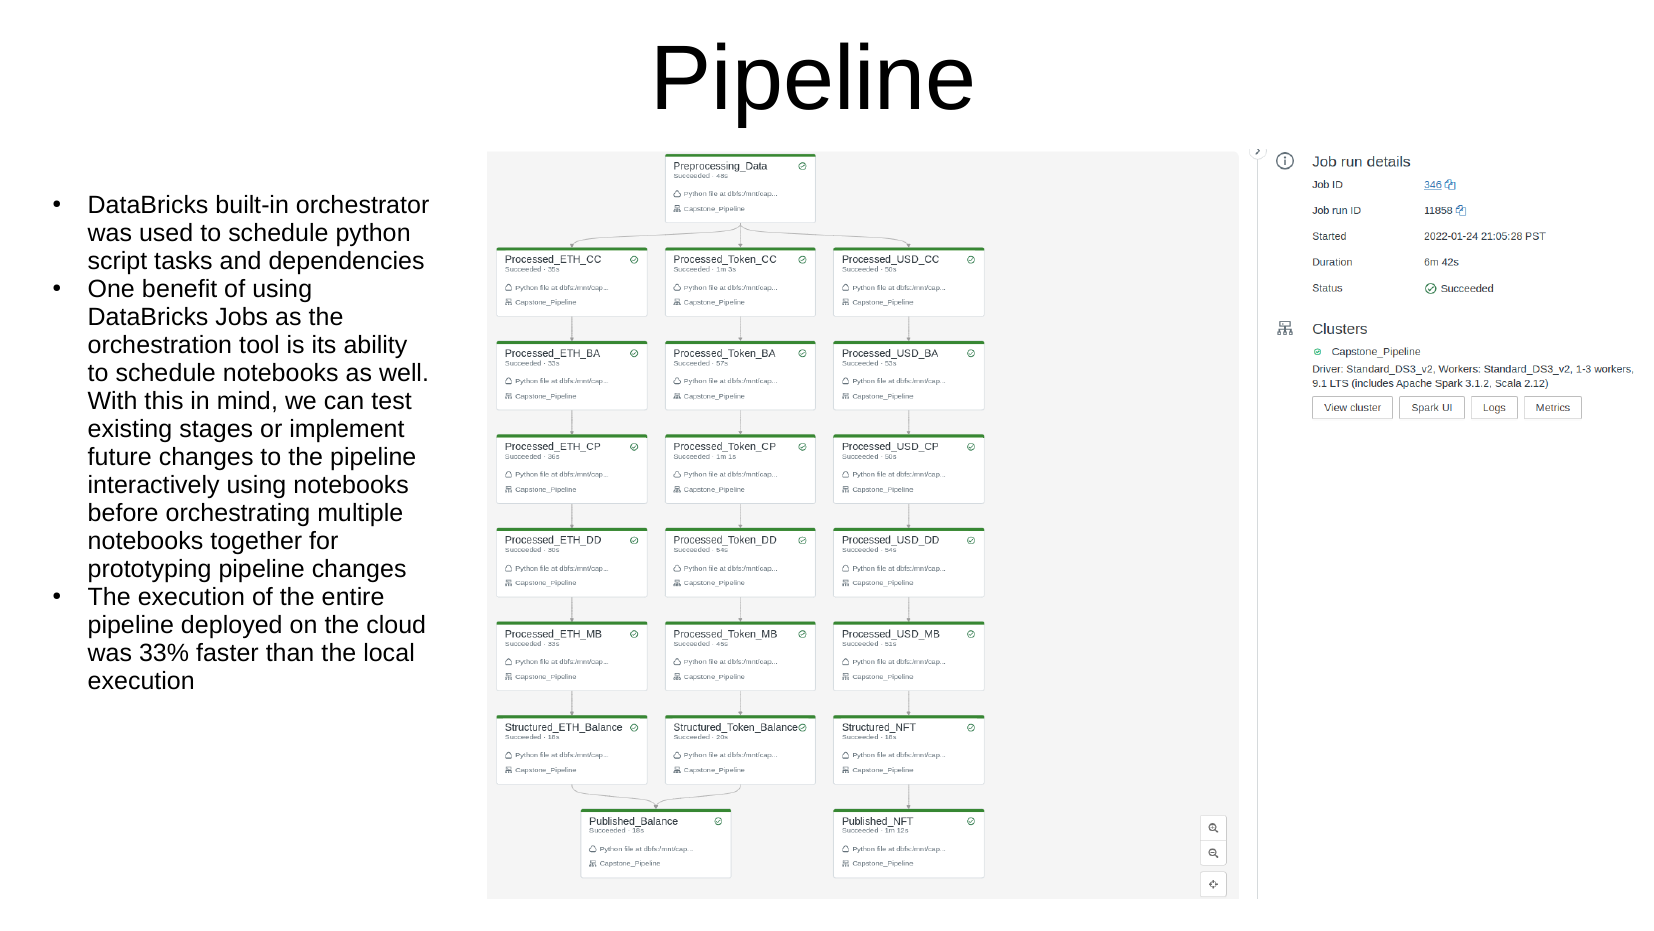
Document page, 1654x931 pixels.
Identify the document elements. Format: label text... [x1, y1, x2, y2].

text_box DataBricks built-in orchestrator was used to schedule python script tasks and dependencies One benefit of using DataBricks Jobs as the orchestration tool is its ability to schedule notebooks as well. With this in mind, we can test existing stages or implement future changes to the pipeline interactively using notebooks before orchestrating multiple notebooks together for prototyping pipeline changes The execution of the entire pipeline deployed on the cloud was 33% faster than the local execution [37, 183, 451, 702]
title Pipeline [82, 0, 1571, 156]
picture [487, 149, 1651, 899]
